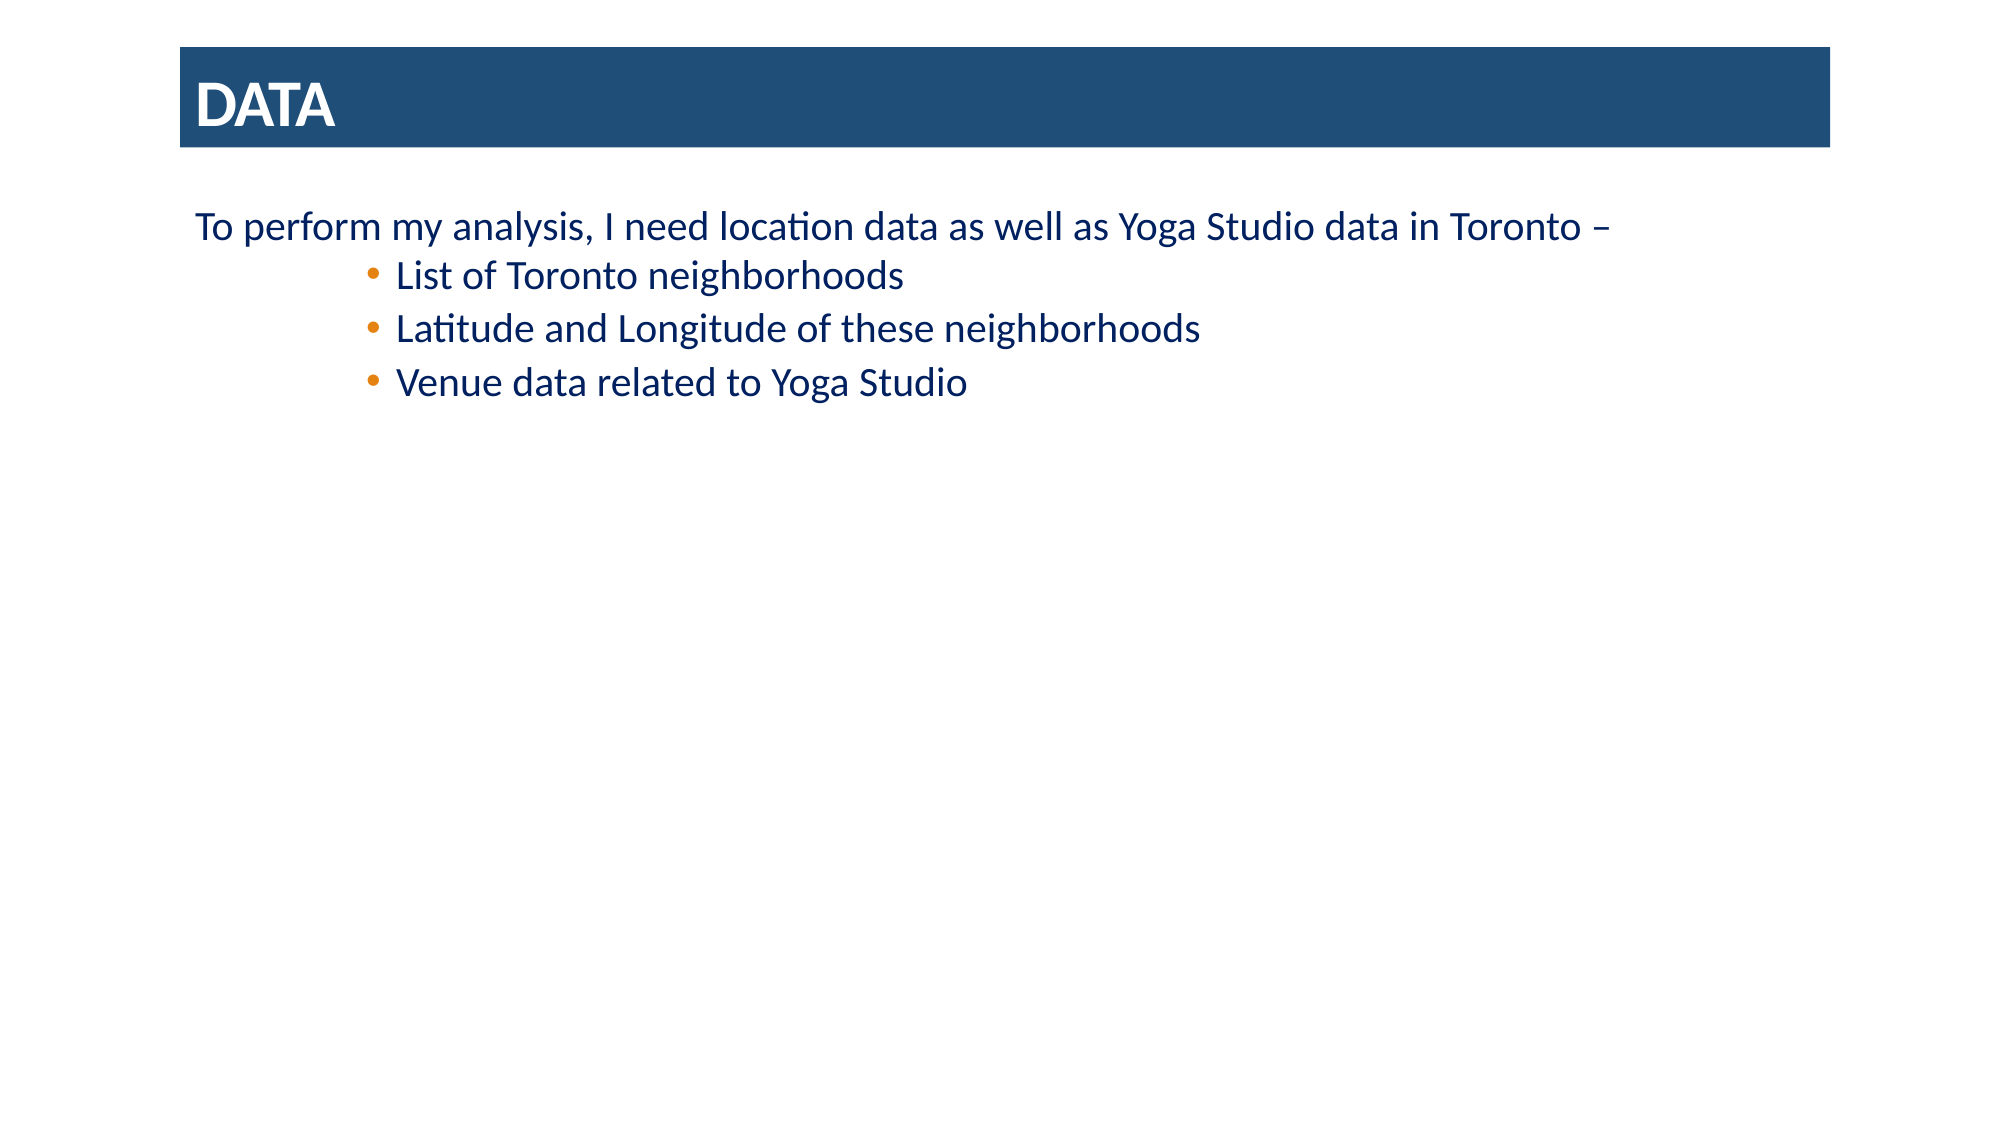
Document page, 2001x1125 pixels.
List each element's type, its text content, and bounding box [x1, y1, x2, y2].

list To perform my analysis, I need location data as well as Yoga Studio data in Toronto – List of Toronto neighborhoods Latitude and Longitude of these neighborhoods Venue data related to Yoga Studio [180, 196, 1831, 857]
title DATA [180, 47, 1831, 148]
